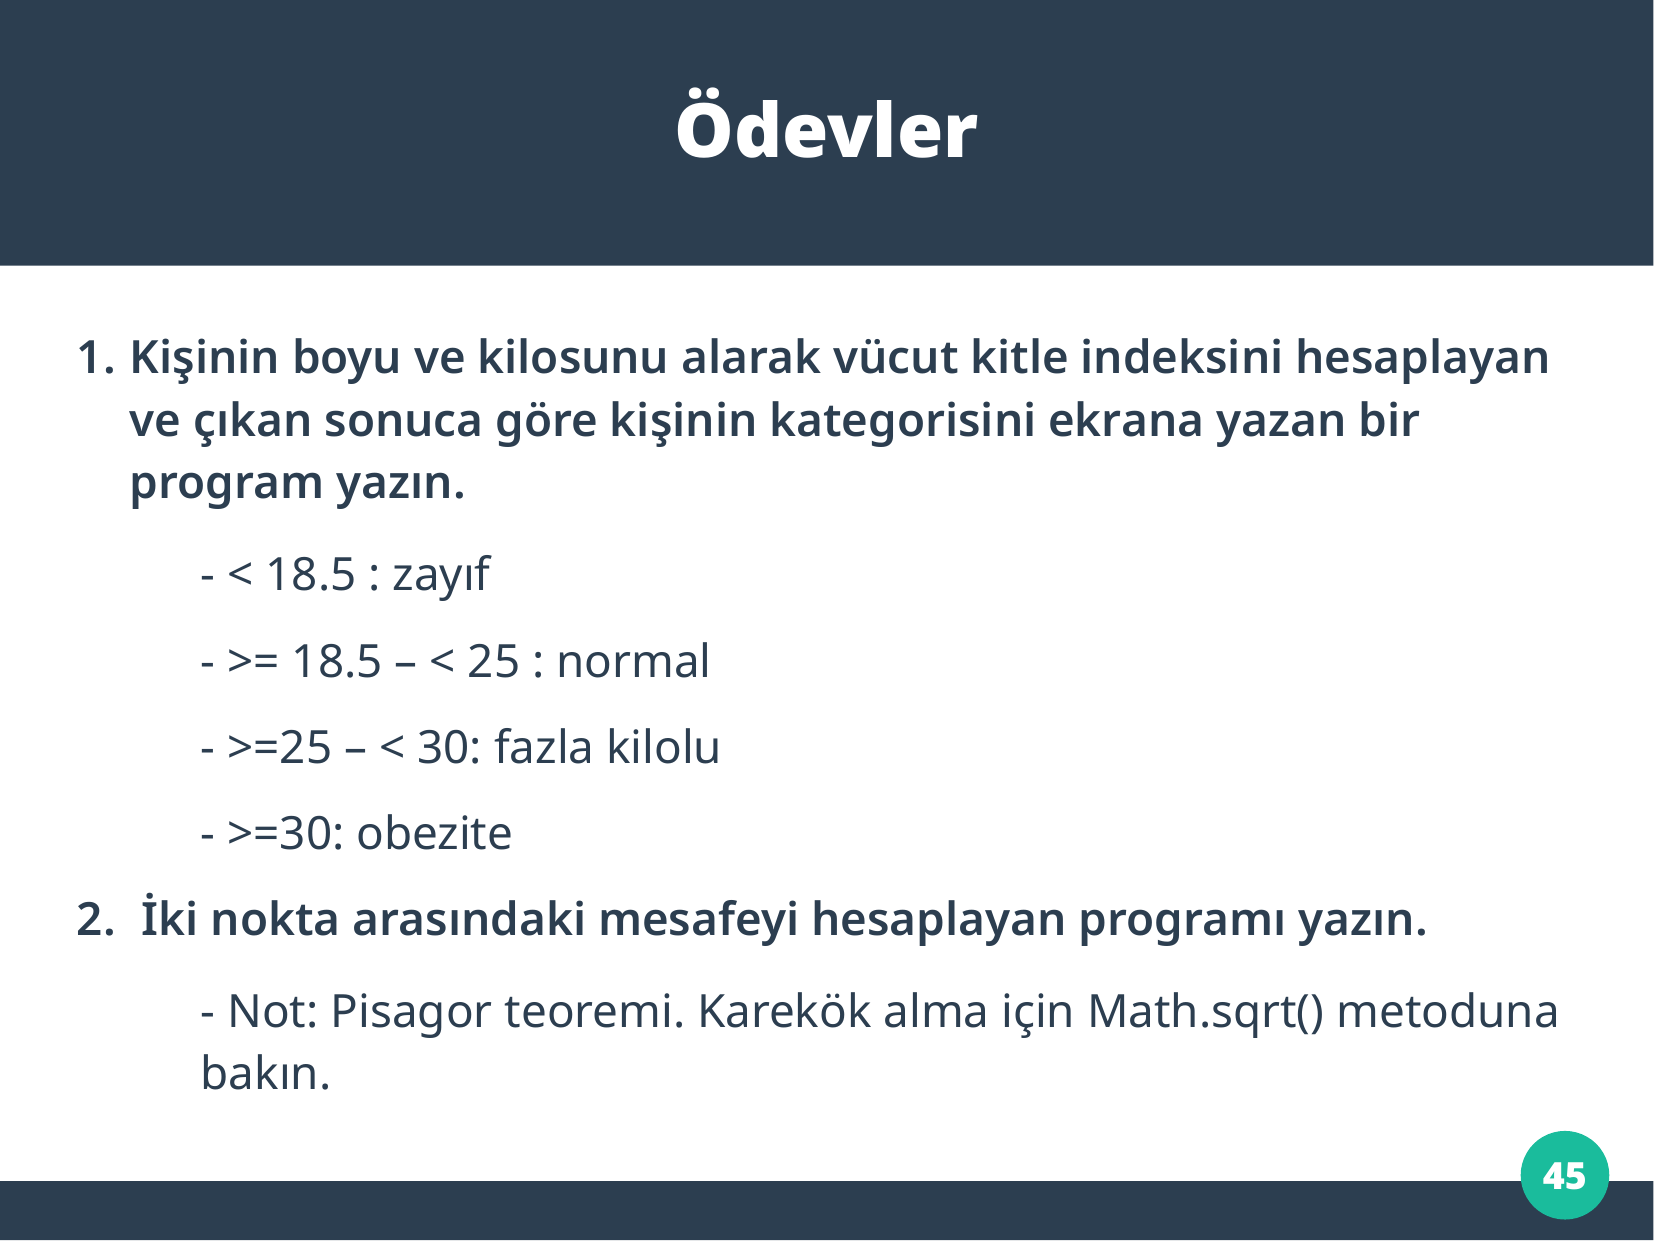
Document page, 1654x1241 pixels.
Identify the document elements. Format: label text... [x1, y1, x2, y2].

title Ödevler [59, 49, 1595, 207]
list Kişinin boyu ve kilosunu alarak vücut kitle indeksini hesaplayan ve çıkan sonuca göre kişinin kategorisini ekrana yazan bir program yazın. - < 18.5 : zayıf - >= 18.5 – < 25 : normal - >=25 – < 30: fazla kilolu - >=30: obezite İki nokta arasındaki mesafeyi hesaplayan programı yazın. - Not: Pisagor teoremi. Karekök alma için Math.sqrt() metoduna bakın. [59, 324, 1595, 1152]
